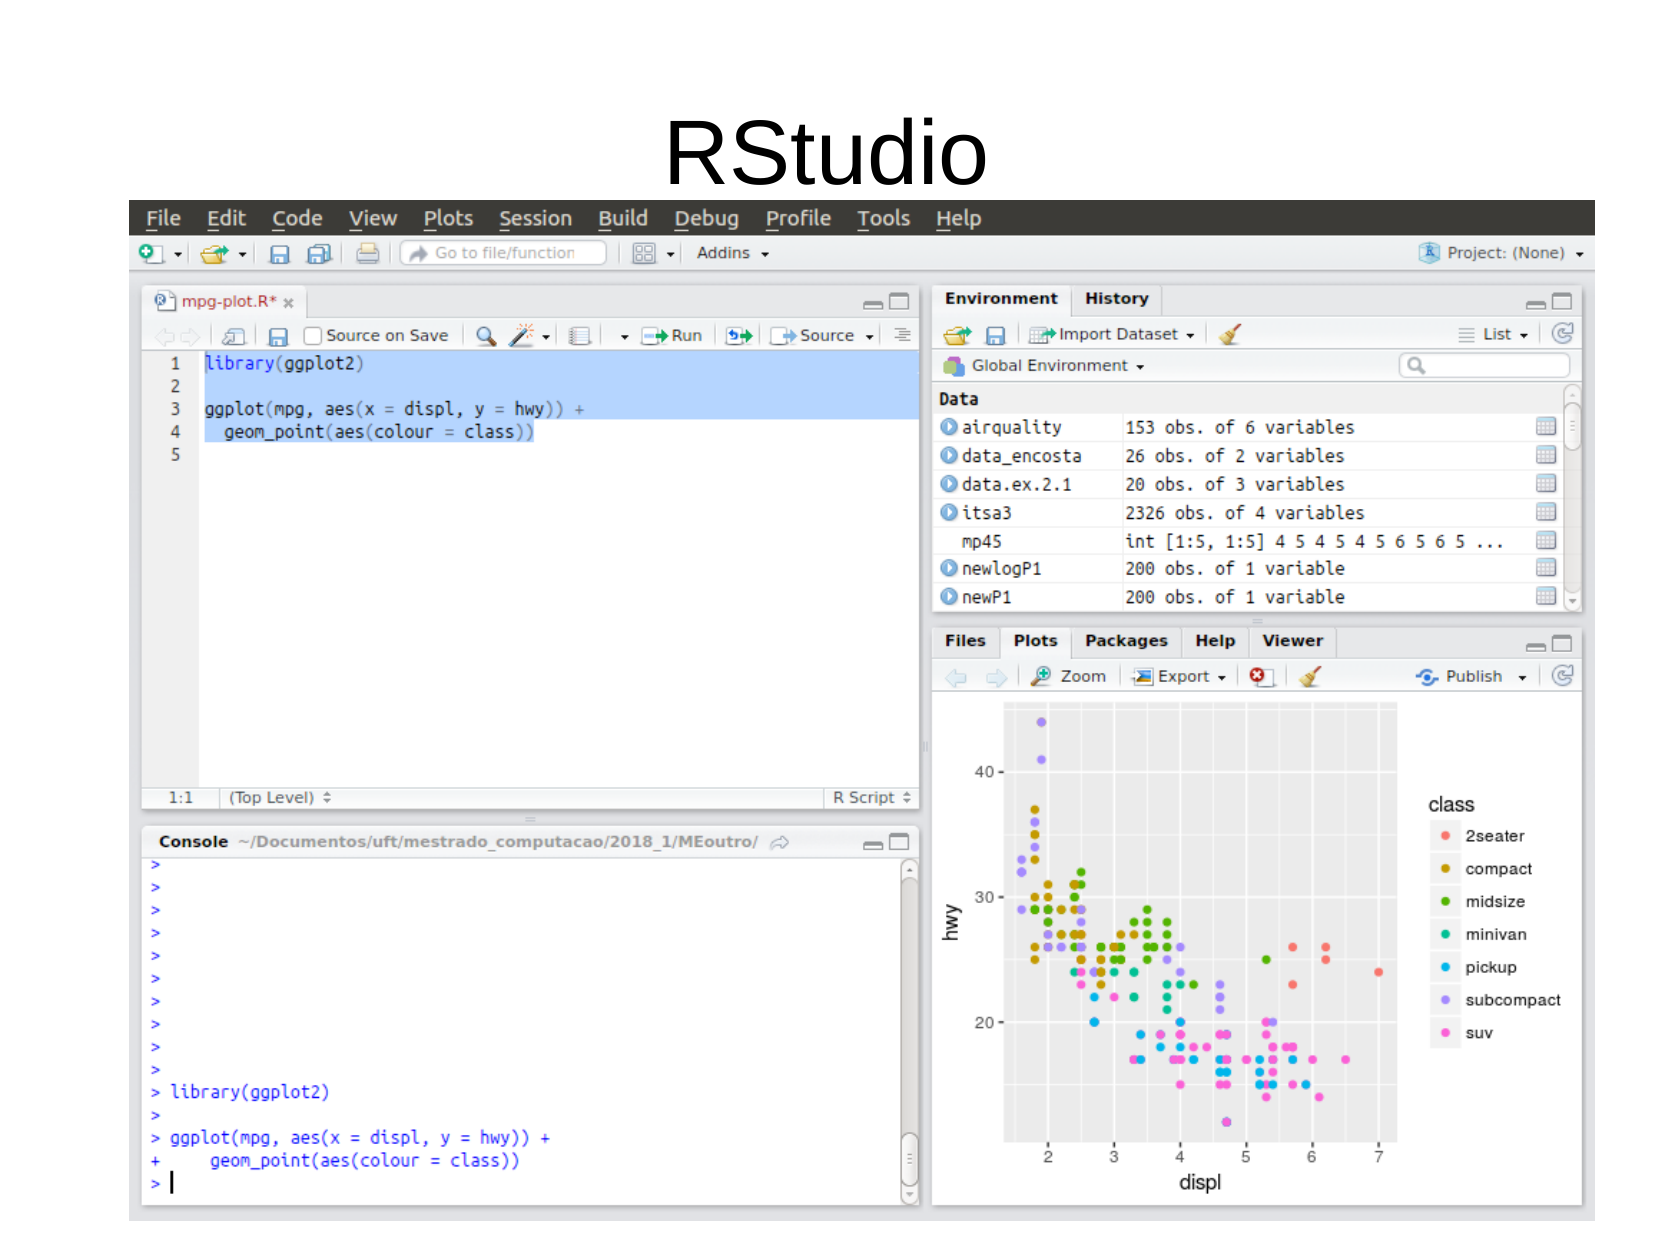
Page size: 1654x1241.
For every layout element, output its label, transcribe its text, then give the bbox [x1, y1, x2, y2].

picture [129, 200, 1595, 1221]
title RStudio [82, 49, 1571, 257]
